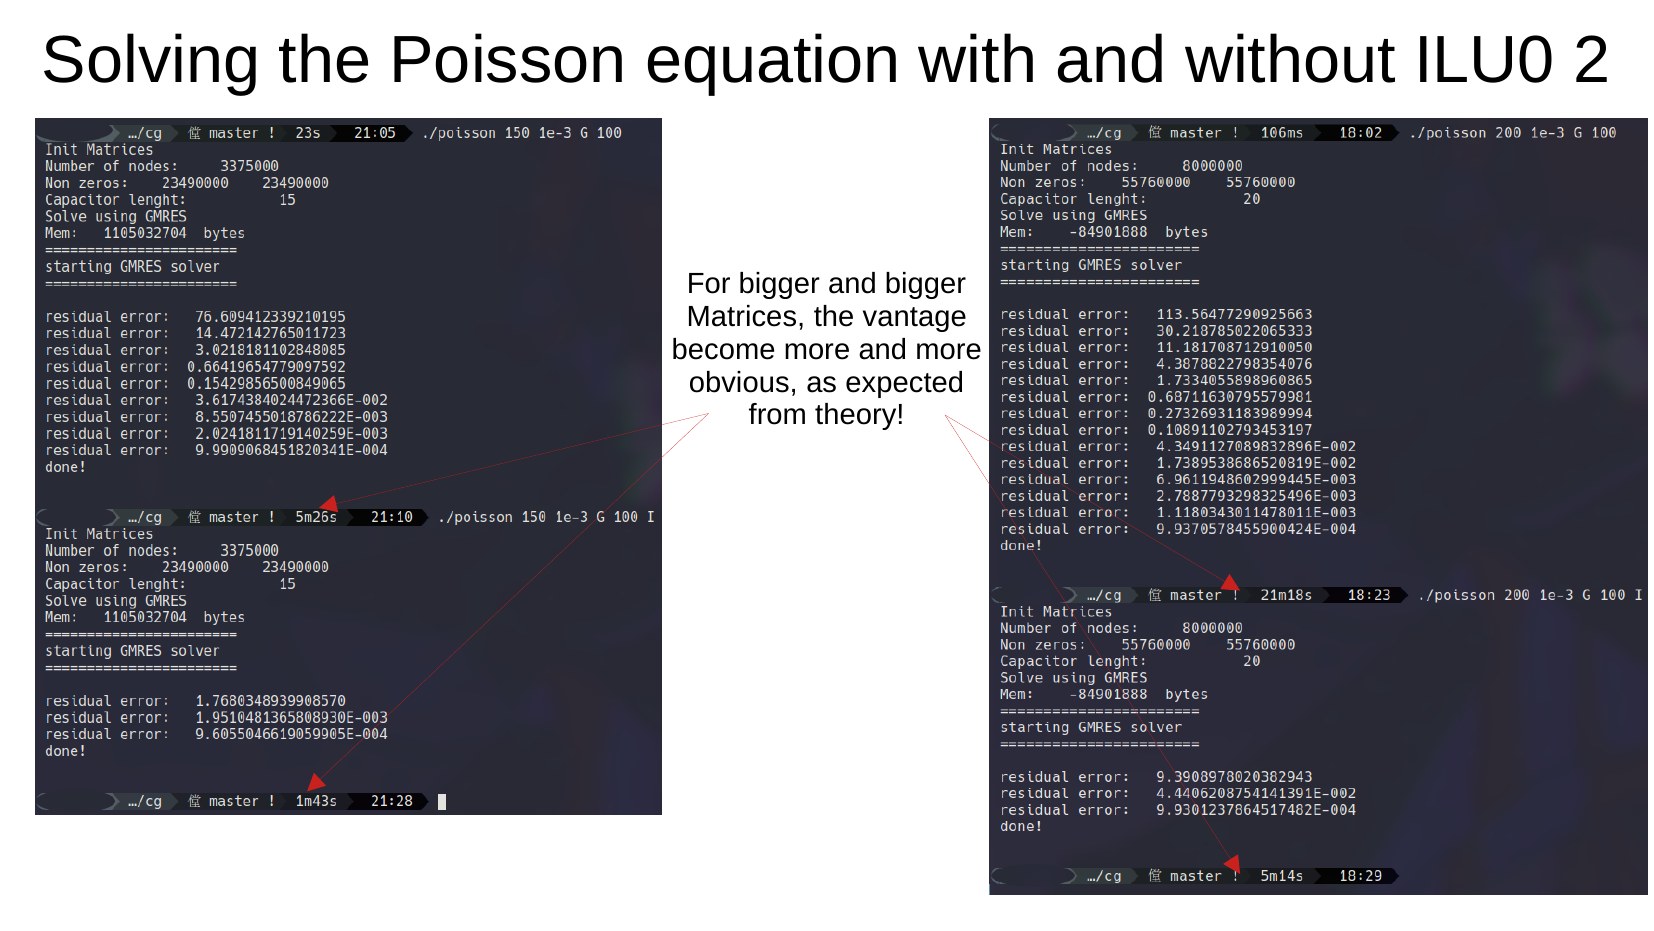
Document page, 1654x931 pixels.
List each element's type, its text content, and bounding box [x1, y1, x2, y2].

title Solving the Poisson equation with and without ILU0 2 [0, 1, 1654, 119]
picture [989, 119, 1648, 895]
picture [35, 118, 662, 815]
text_box For bigger and bigger Matrices, the vantage become more and more obvious, as expected from theory! [655, 259, 998, 439]
